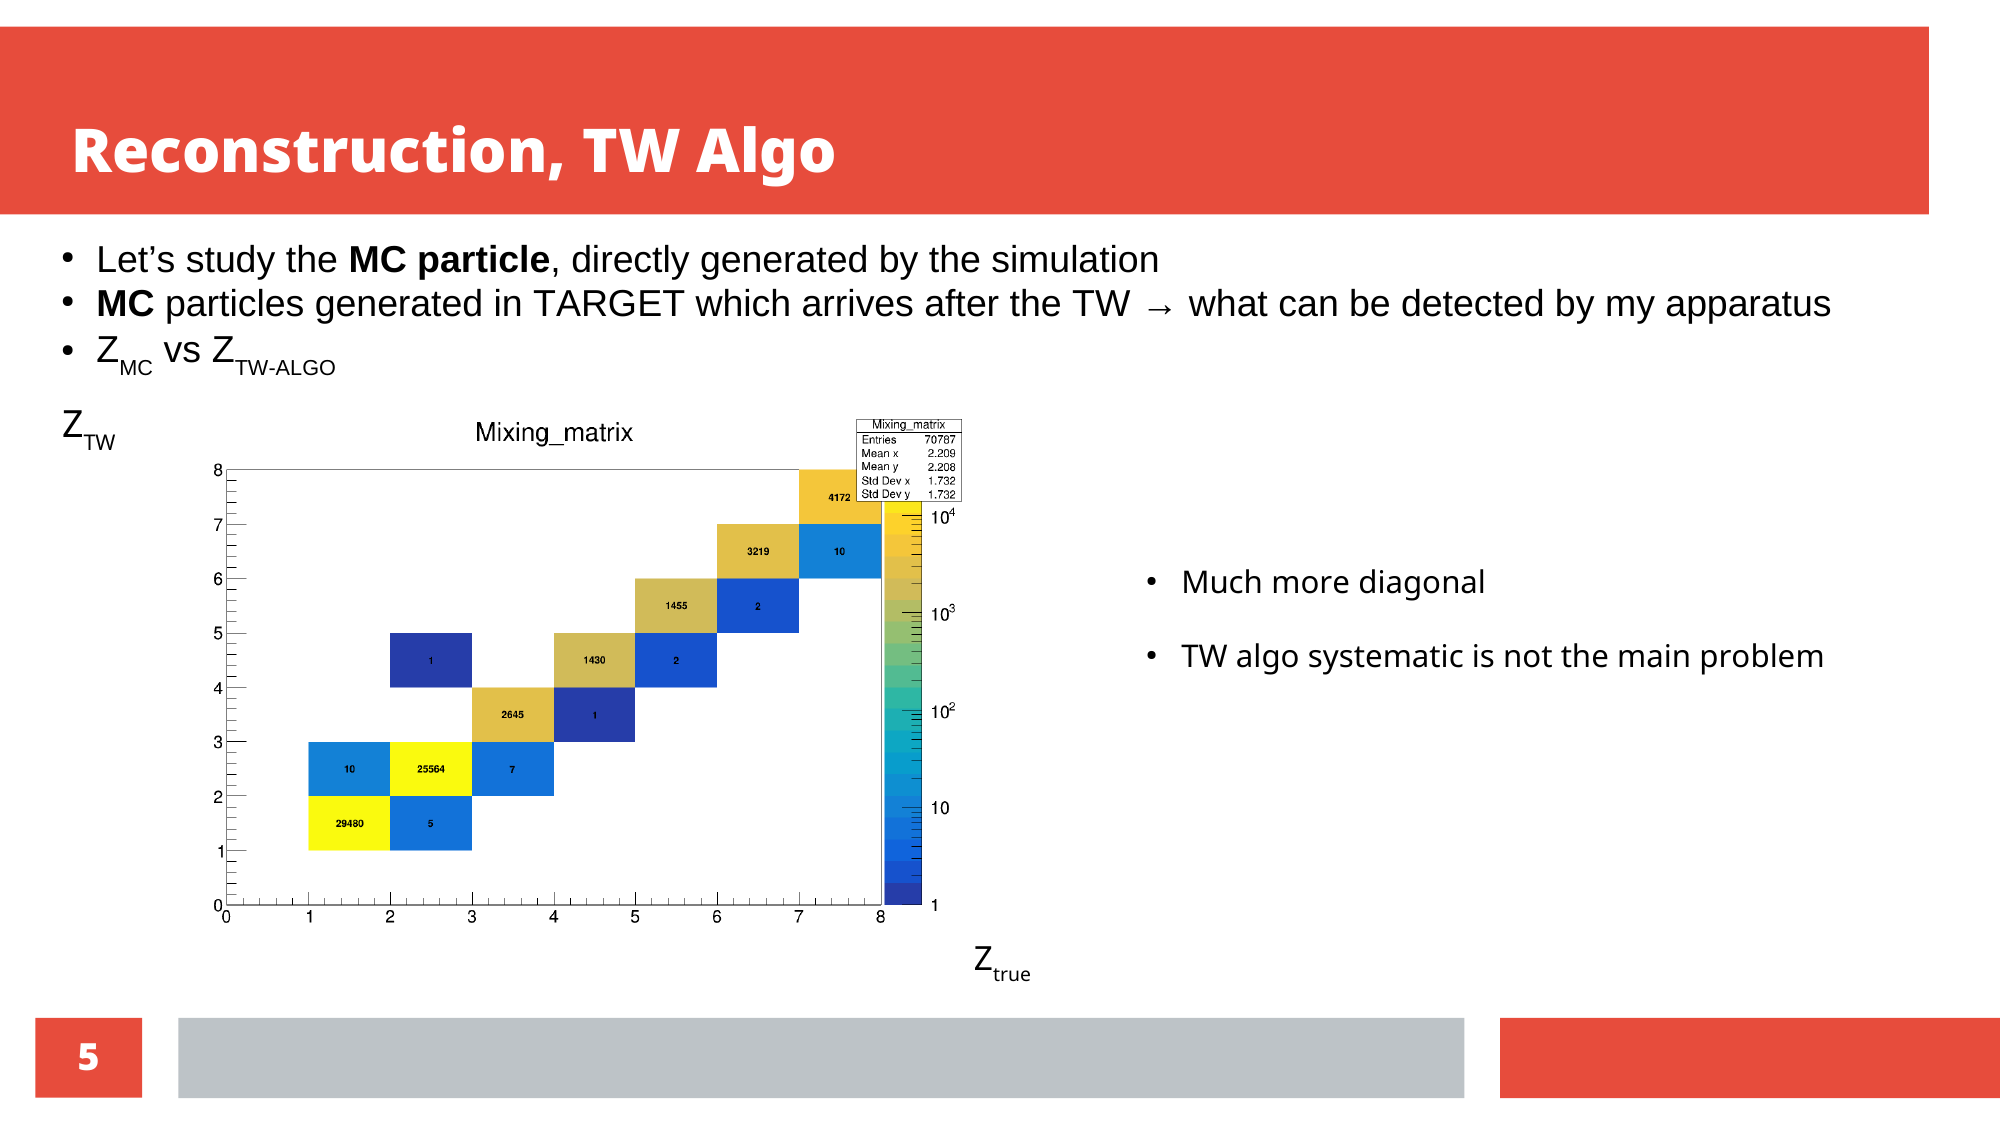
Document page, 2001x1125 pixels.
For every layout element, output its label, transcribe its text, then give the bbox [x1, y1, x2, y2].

picture [165, 418, 963, 931]
text_box Ztrue [959, 930, 1052, 993]
title Reconstruction, TW Algo [71, 53, 1929, 188]
text_box Much more diagonal TW algo systematic is not the main problem [1131, 556, 1959, 719]
text_box Let’s study the MC particle, directly generated by the simulation MC particles generated in TARGET which arrives after the TW → what can be detected by my apparatus ZMC vs ZTW-ALGO [46, 229, 1926, 386]
text_box ZTW [47, 392, 138, 461]
